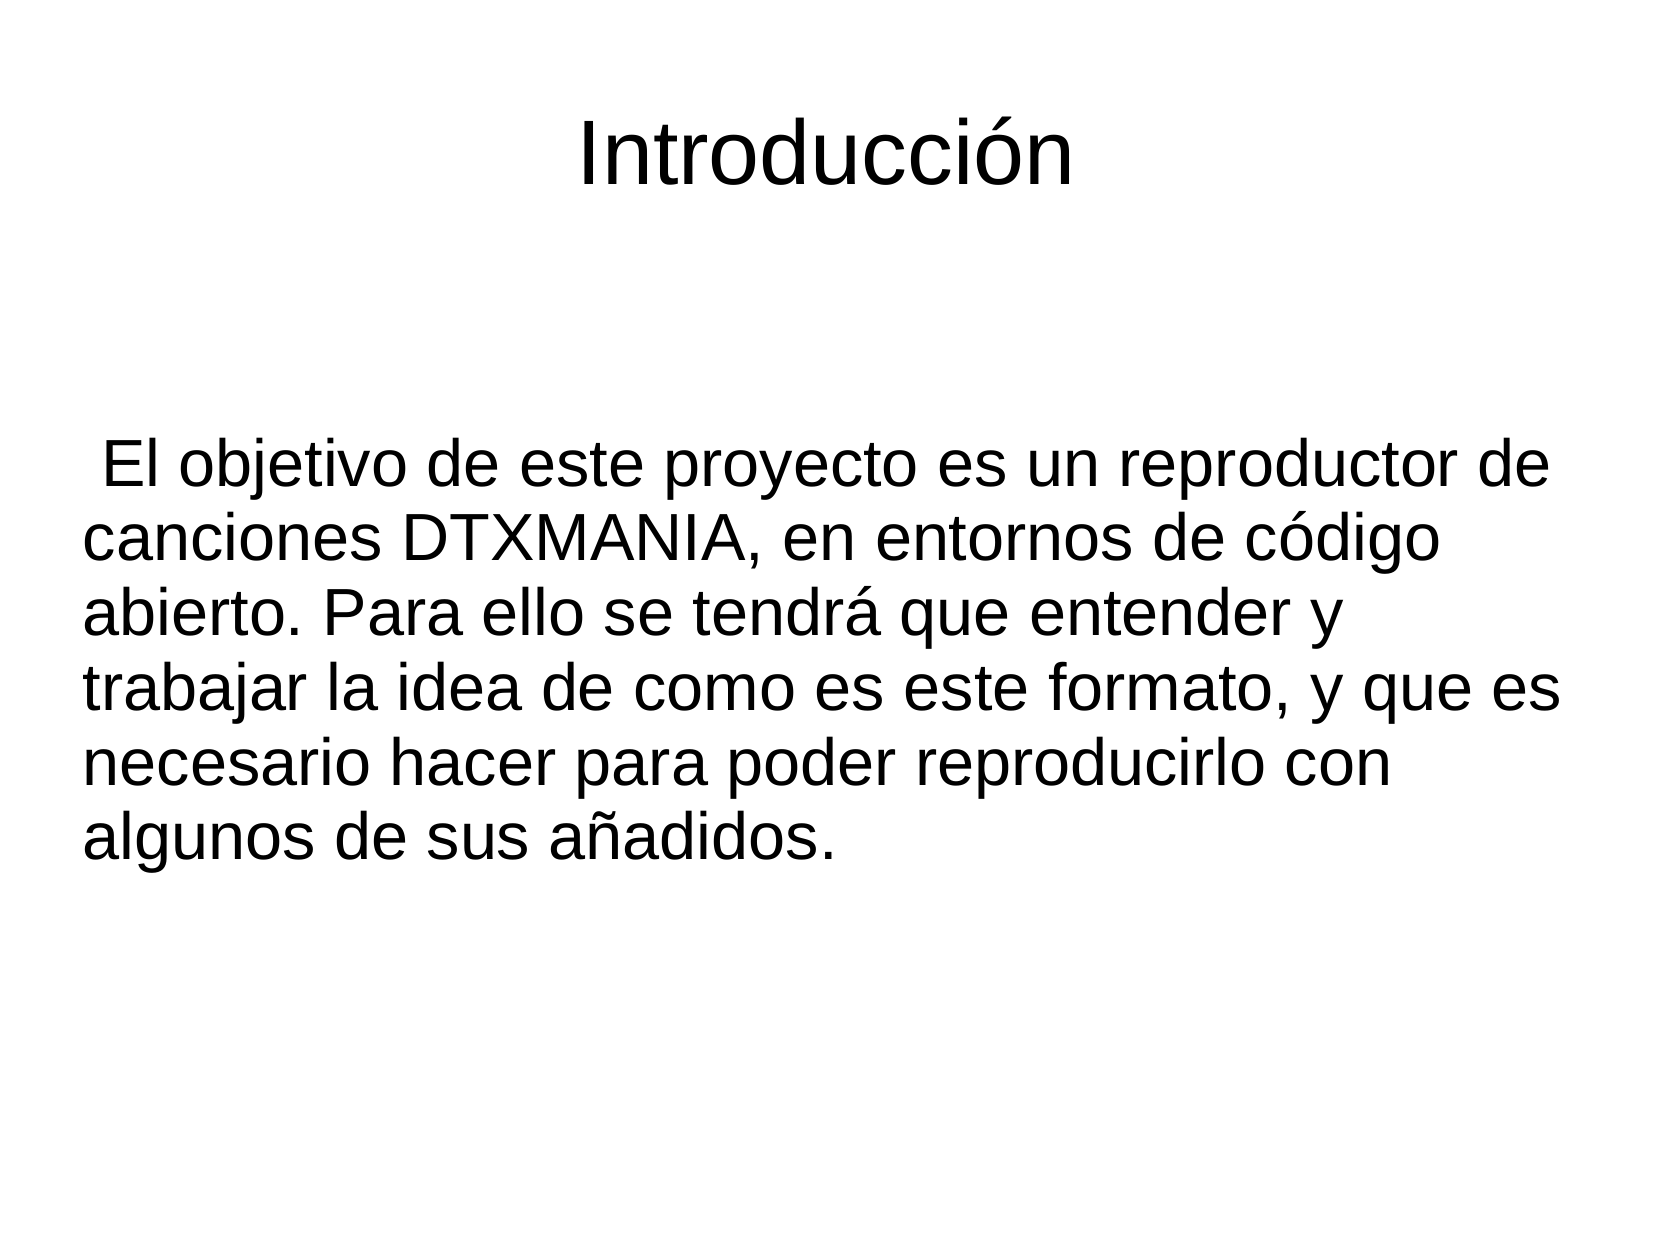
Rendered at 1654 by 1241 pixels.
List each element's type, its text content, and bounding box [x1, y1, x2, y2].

title Introducción [82, 49, 1571, 257]
list El objetivo de este proyecto es un reproductor de canciones DTXMANIA, en entornos de código abierto. Para ello se tendrá que entender y trabajar la idea de como es este formato, y que es necesario hacer para poder reproducirlo con algunos de sus añadidos. [82, 290, 1571, 1010]
